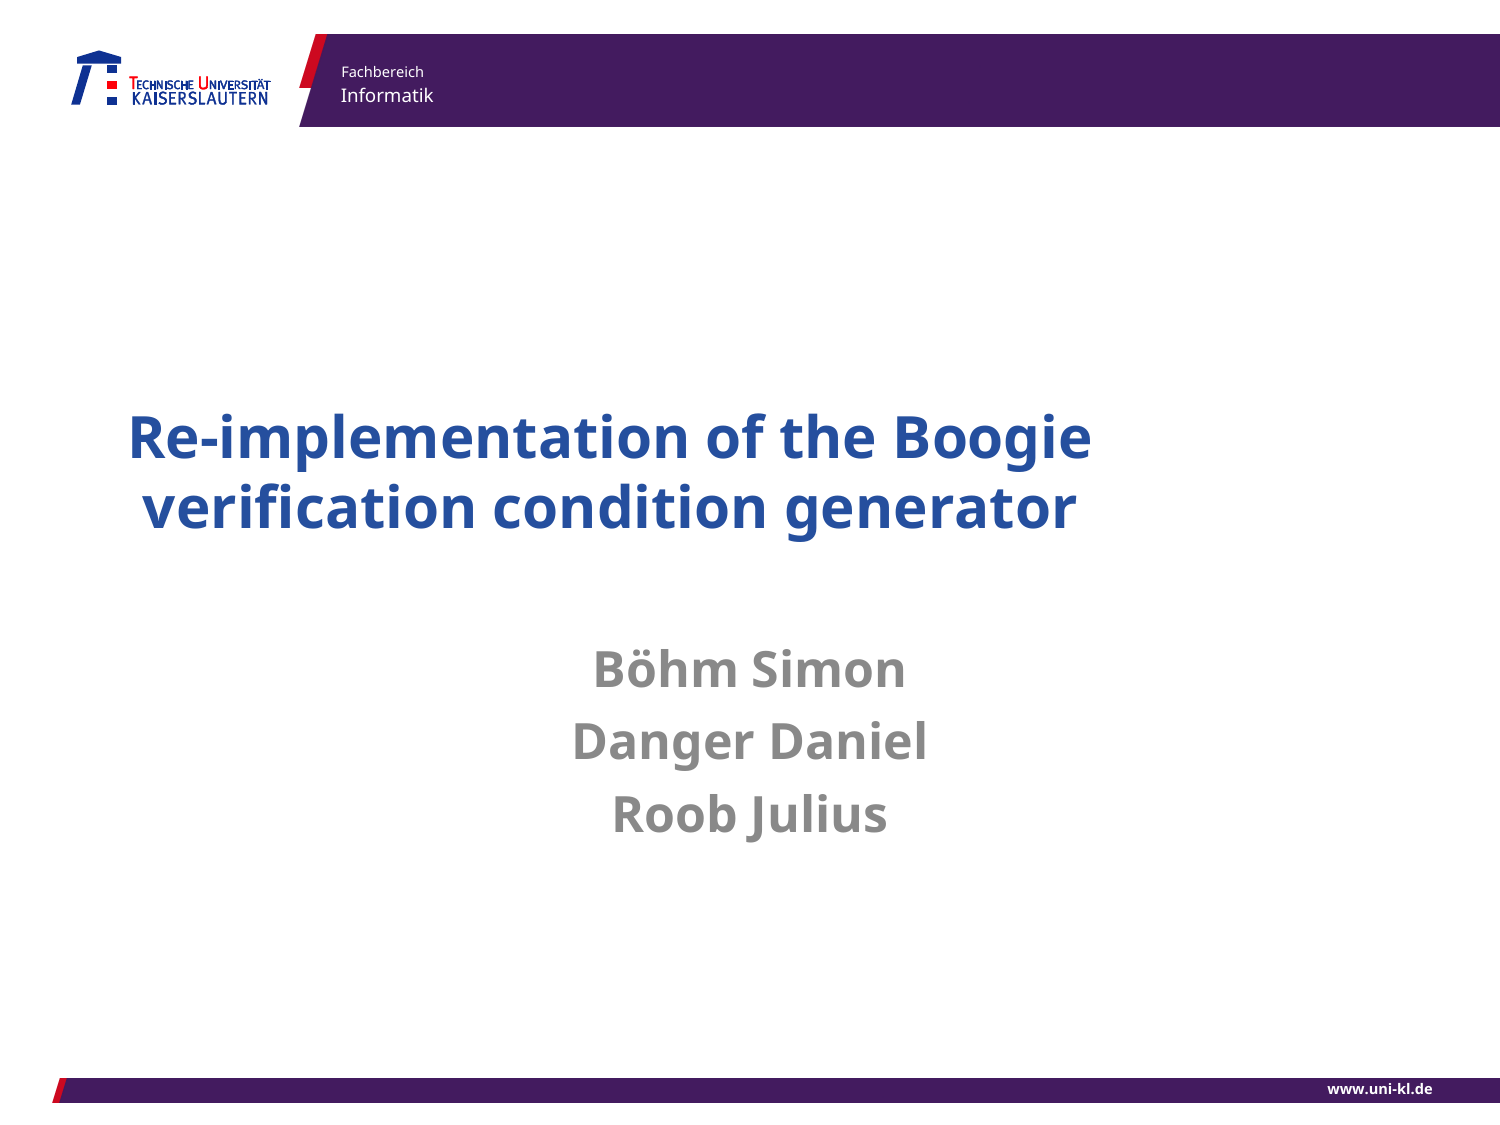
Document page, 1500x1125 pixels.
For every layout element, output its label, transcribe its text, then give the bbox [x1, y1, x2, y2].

text_box [112, 341, 1388, 599]
subtitle Böhm Simon Danger Daniel Roob Julius [225, 637, 1276, 926]
picture [51, 1077, 1500, 1104]
picture [298, 33, 1500, 128]
